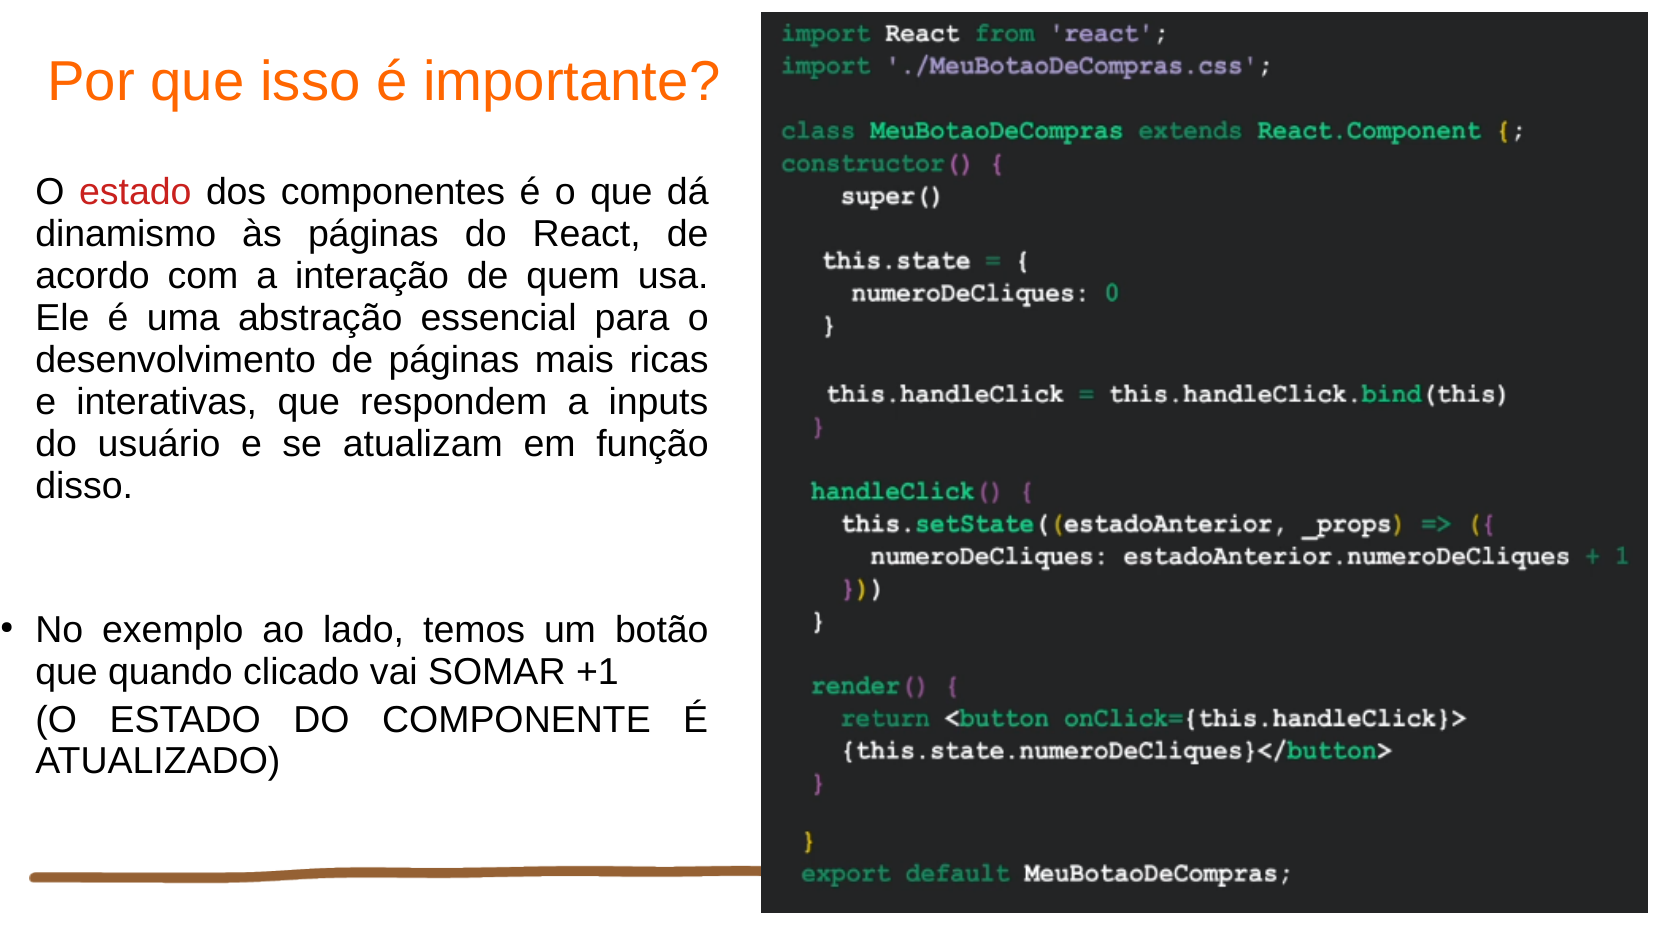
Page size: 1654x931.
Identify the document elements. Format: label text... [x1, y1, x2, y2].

subtitle O estado dos componentes é o que dá dinamismo às páginas do React, de acordo com a interação de quem usa. Ele é uma abstração essencial para o desenvolvimento de páginas mais ricas e interativas, que respondem a inputs do usuário e se atualizam em função disso. No exemplo ao lado, temos um botão que quando clicado vai SOMAR +1 (O ESTADO DO COMPONENTE É ATUALIZADO) [0, 132, 709, 916]
picture [709, 12, 1648, 913]
title Por que isso é importante? [0, 29, 761, 133]
